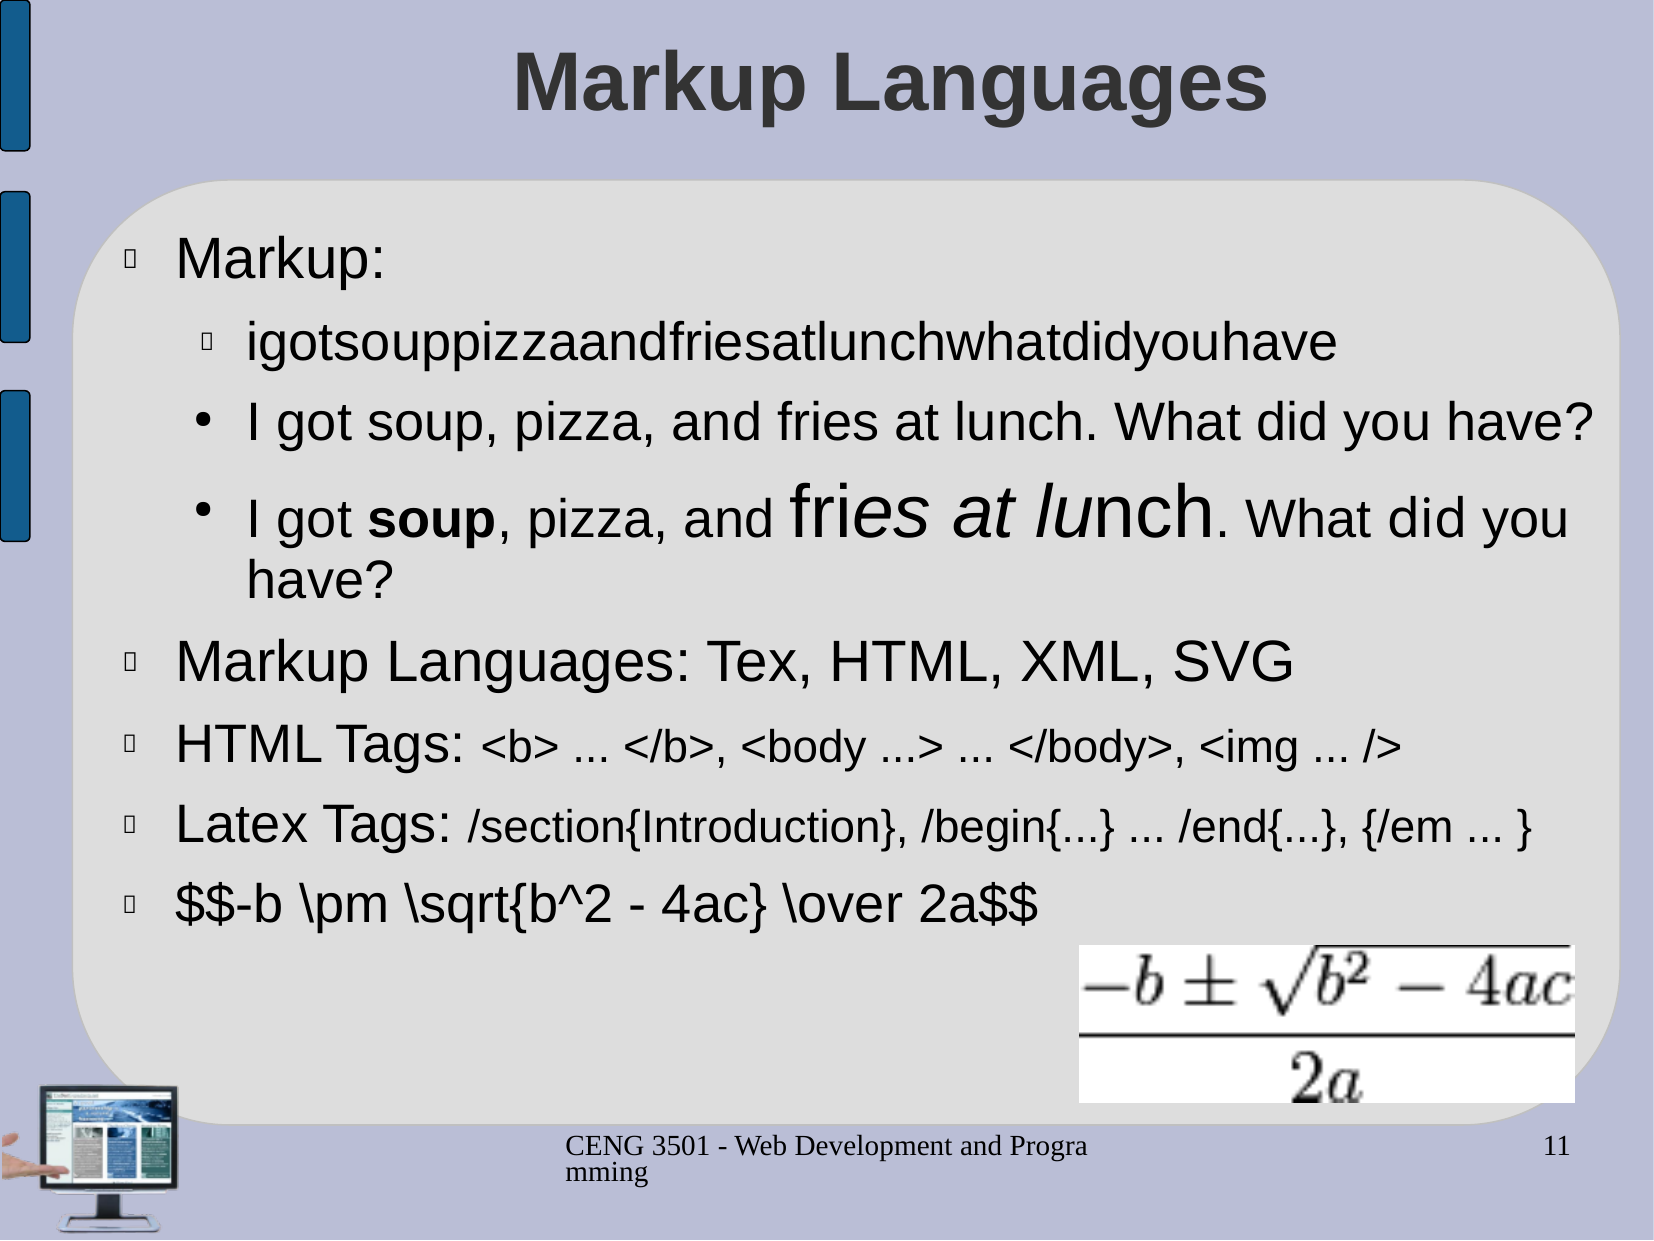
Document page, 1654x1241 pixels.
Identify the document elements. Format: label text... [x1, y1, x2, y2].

picture [1079, 945, 1575, 1103]
title Markup Languages [185, 22, 1598, 148]
list Markup: igotsouppizzaandfriesatlunchwhatdidyouhave I got soup, pizza, and fries at lunch. What did you have? I got soup, pizza, and fries at lunch. What did you have? Markup Languages: Tex, HTML, XML, SVG HTML Tags: <b> ... </b>, <body ...> ... </body>, <img ... /> Latex Tags: /section{Introduction}, /begin{...} ... /end{...}, {/em ... } $$-b \pm \sqrt{b^2 - 4ac} \over 2a$$ [90, 223, 1621, 1086]
picture [2, 1079, 225, 1238]
